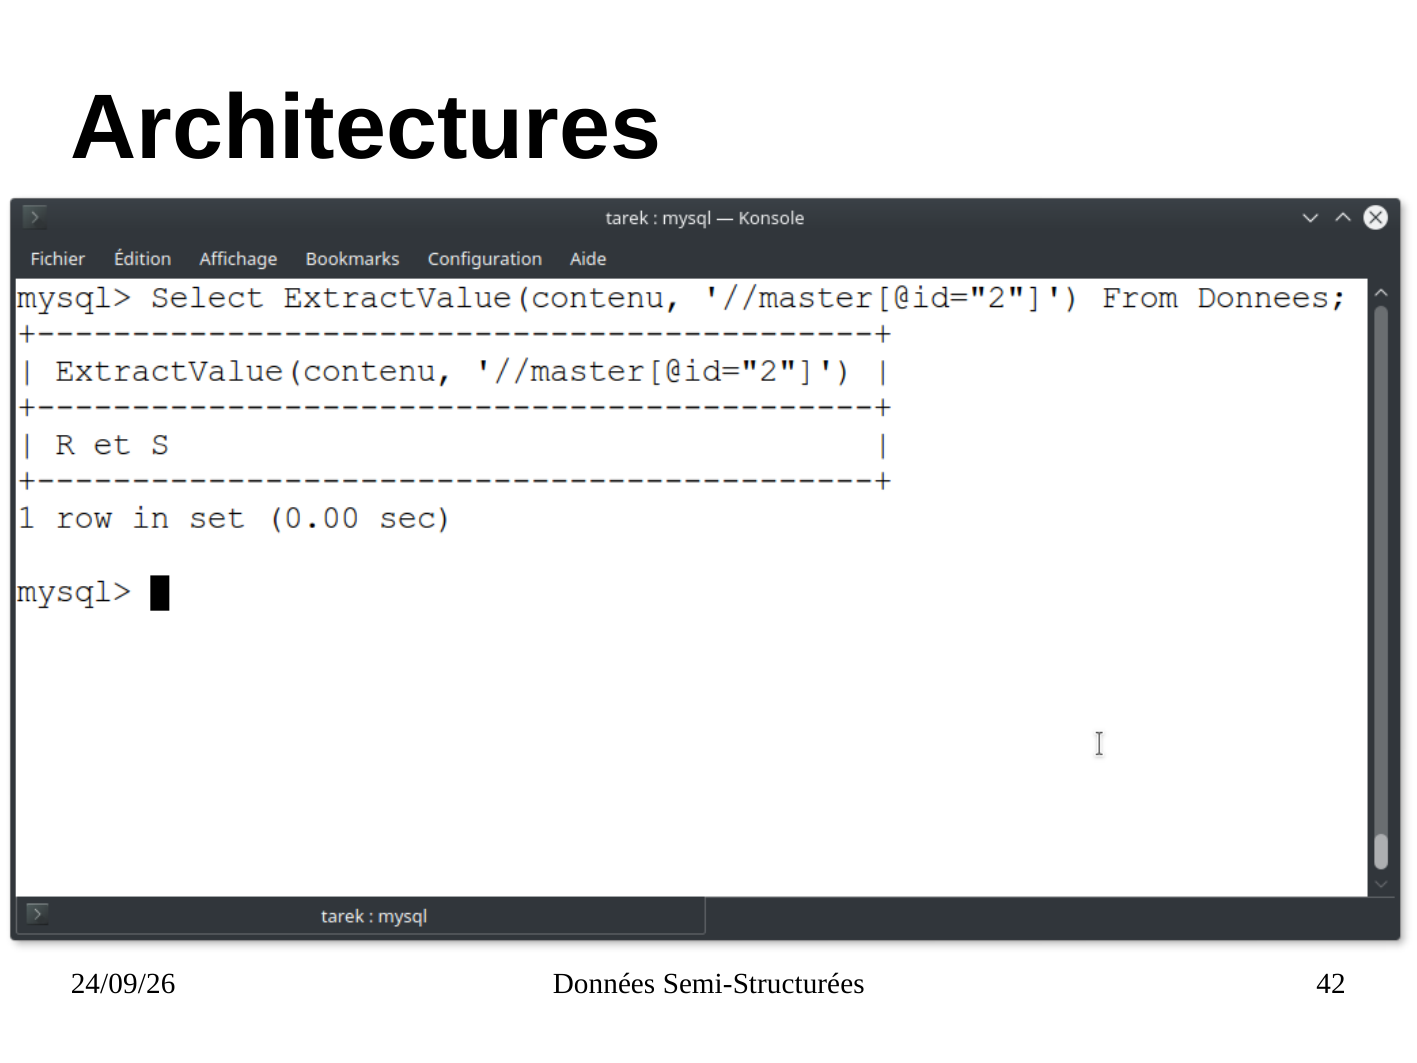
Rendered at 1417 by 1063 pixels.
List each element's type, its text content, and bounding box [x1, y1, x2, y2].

picture [1, 189, 1417, 958]
title Architectures [70, 42, 1346, 189]
